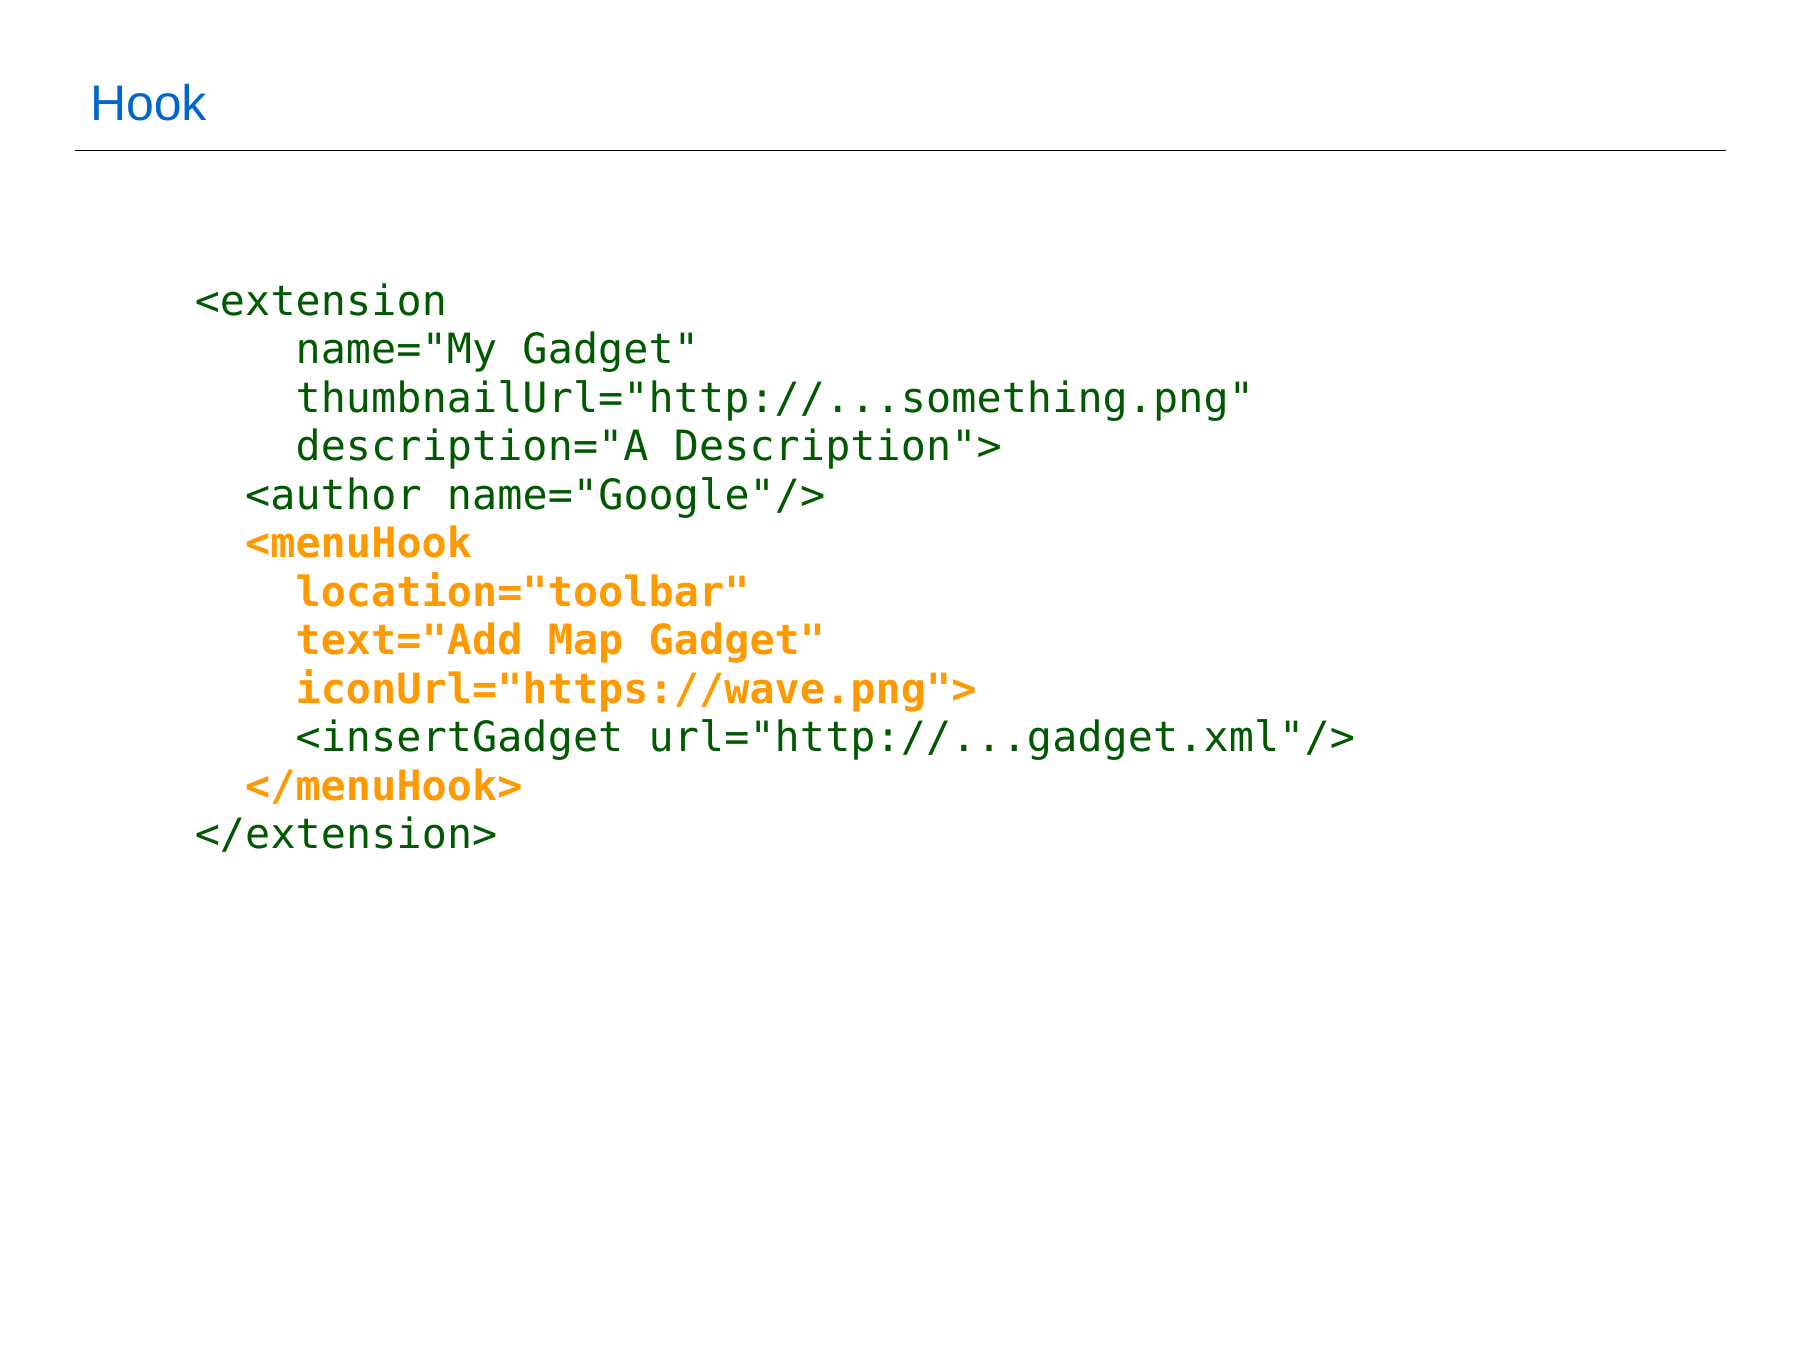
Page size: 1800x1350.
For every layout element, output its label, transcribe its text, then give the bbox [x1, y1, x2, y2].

title Hook [90, 61, 1710, 151]
text_box <extension name="My Gadget" thumbnailUrl="http://...something.png" description="A Description"> <author name="Google"/> <menuHook location="toolbar" text="Add Map Gadget" iconUrl="https://wave.png"> <insertGadget url="http://...gadget.xml"/> </menuHook> </extension> [179, 269, 1800, 1081]
